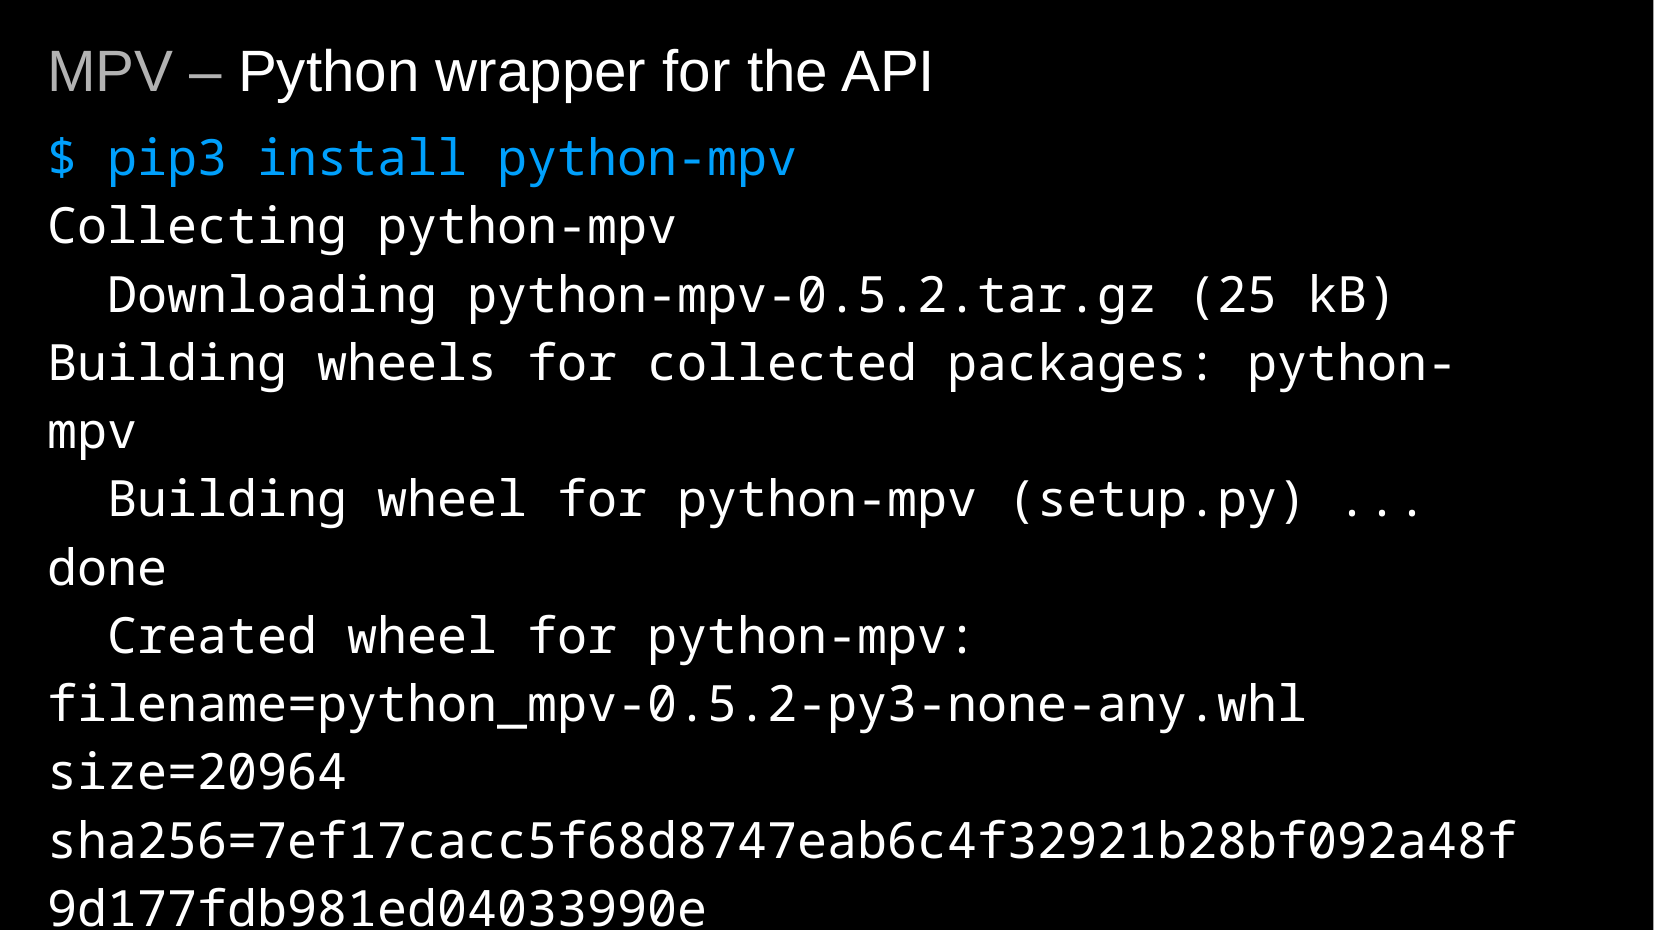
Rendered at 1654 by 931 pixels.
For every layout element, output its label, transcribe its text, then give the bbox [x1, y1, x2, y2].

title MPV – Python wrapper for the API [47, 29, 1630, 114]
subtitle $ pip3 install python-mpv Collecting python-mpv Downloading python-mpv-0.5.2.tar.gz (25 kB) Building wheels for collected packages: python-mpv Building wheel for python-mpv (setup.py) ... done Created wheel for python-mpv: filename=python_mpv-0.5.2-py3-none-any.whl size=20964 sha256=7ef17cacc5f68d8747eab6c4f32921b28bf092a48f9d177fdb981ed04033990e Stored in directory: /home/ian/.cache/pip/wheels/ea/34/4b/f608dc1505aae2117cb36b3b0b9a5e642f3714650387e46798 Successfully built python-mpv Installing collected packages: python-mpv Successfully installed python-mpv-0.5.2 [47, 122, 1536, 922]
